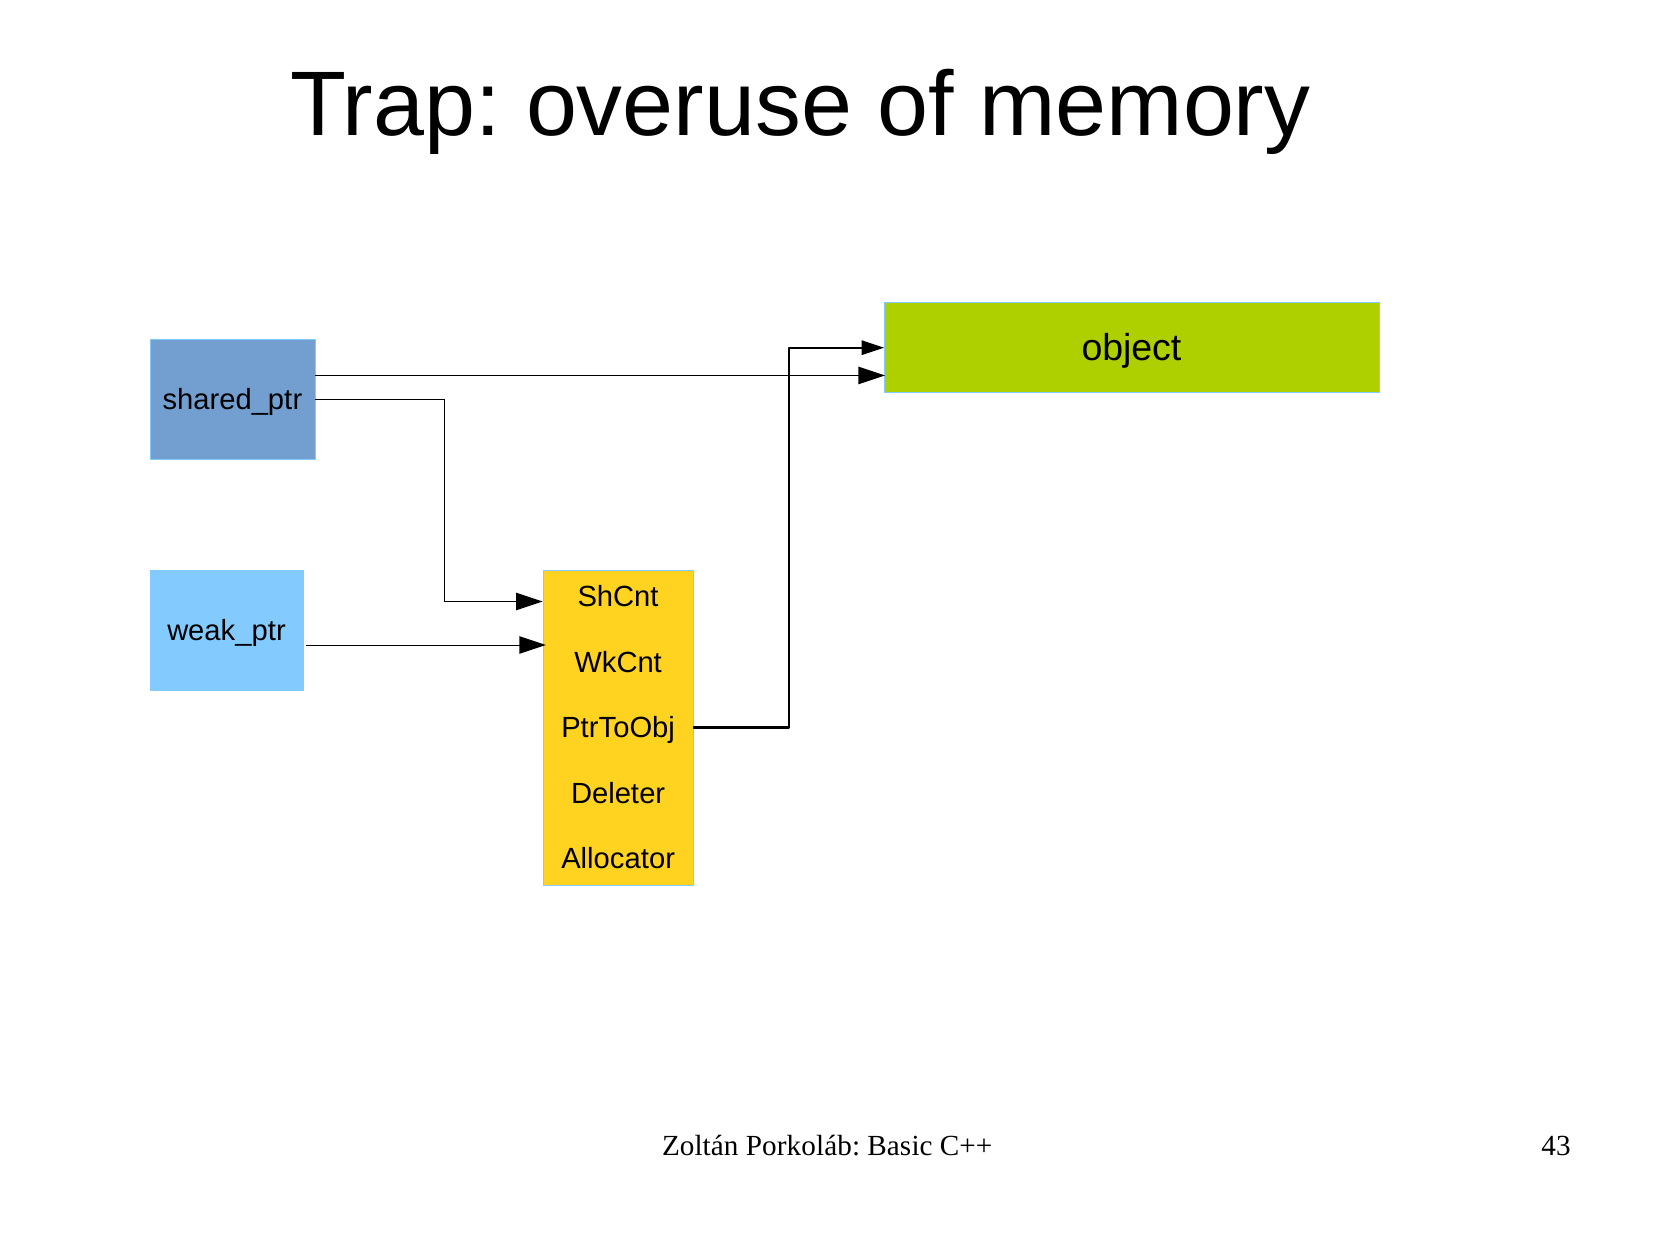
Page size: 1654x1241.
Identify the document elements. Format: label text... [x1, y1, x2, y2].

text_box ShCnt WkCnt PtrToObj Deleter Allocator [543, 570, 694, 886]
text_box object [884, 302, 1380, 393]
text_box weak_ptr [150, 570, 304, 691]
text_box shared_ptr [150, 339, 316, 460]
title Trap: overuse of memory [56, 0, 1546, 208]
